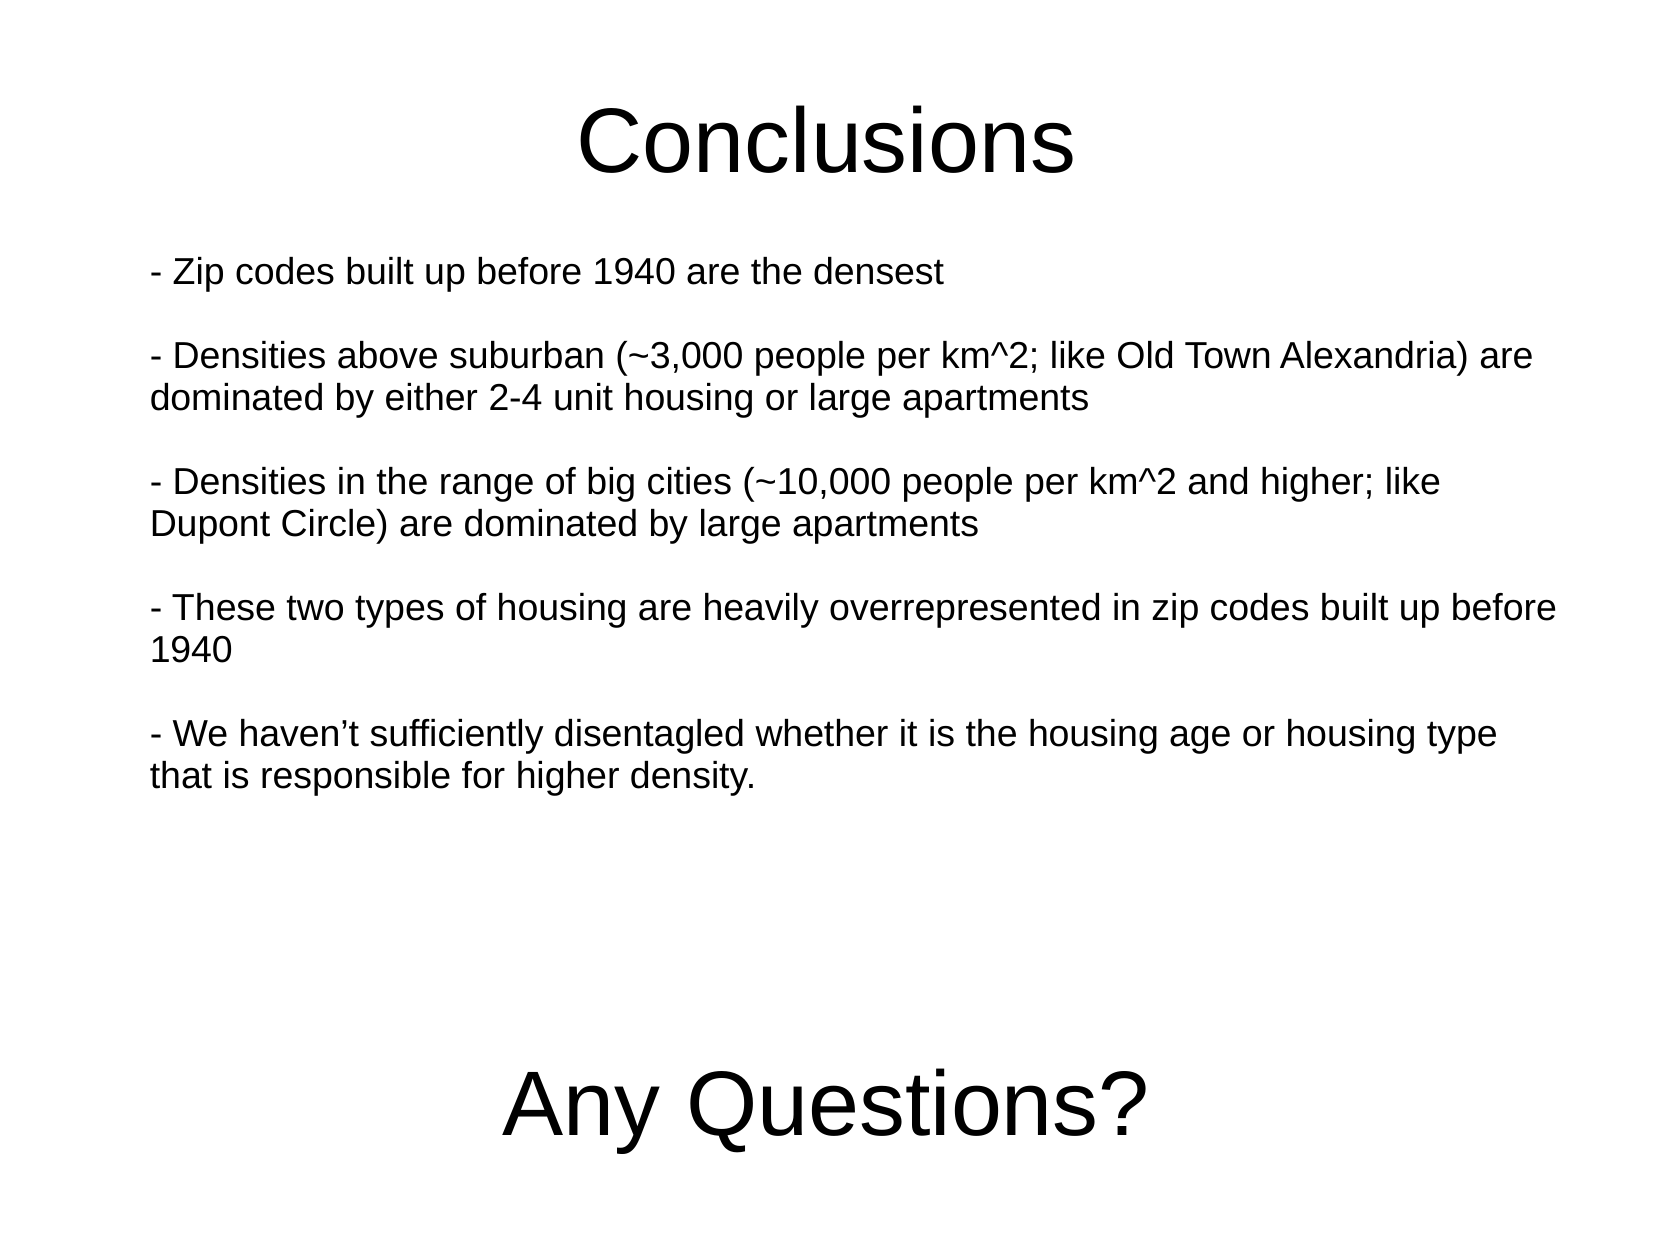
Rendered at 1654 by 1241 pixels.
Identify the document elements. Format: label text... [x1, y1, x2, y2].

title Conclusions [82, 37, 1571, 245]
title Any Questions? [82, 1000, 1571, 1208]
text_box - Zip codes built up before 1940 are the densest - Densities above suburban (~3,000 people per km^2; like Old Town Alexandria) are dominated by either 2-4 unit housing or large apartments - Densities in the range of big cities (~10,000 people per km^2 and higher; like Dupont Circle) are dominated by large apartments - These two types of housing are heavily overrepresented in zip codes built up before 1940 - We haven’t sufficiently disentagled whether it is the housing age or housing type that is responsible for higher density. [135, 243, 1576, 846]
